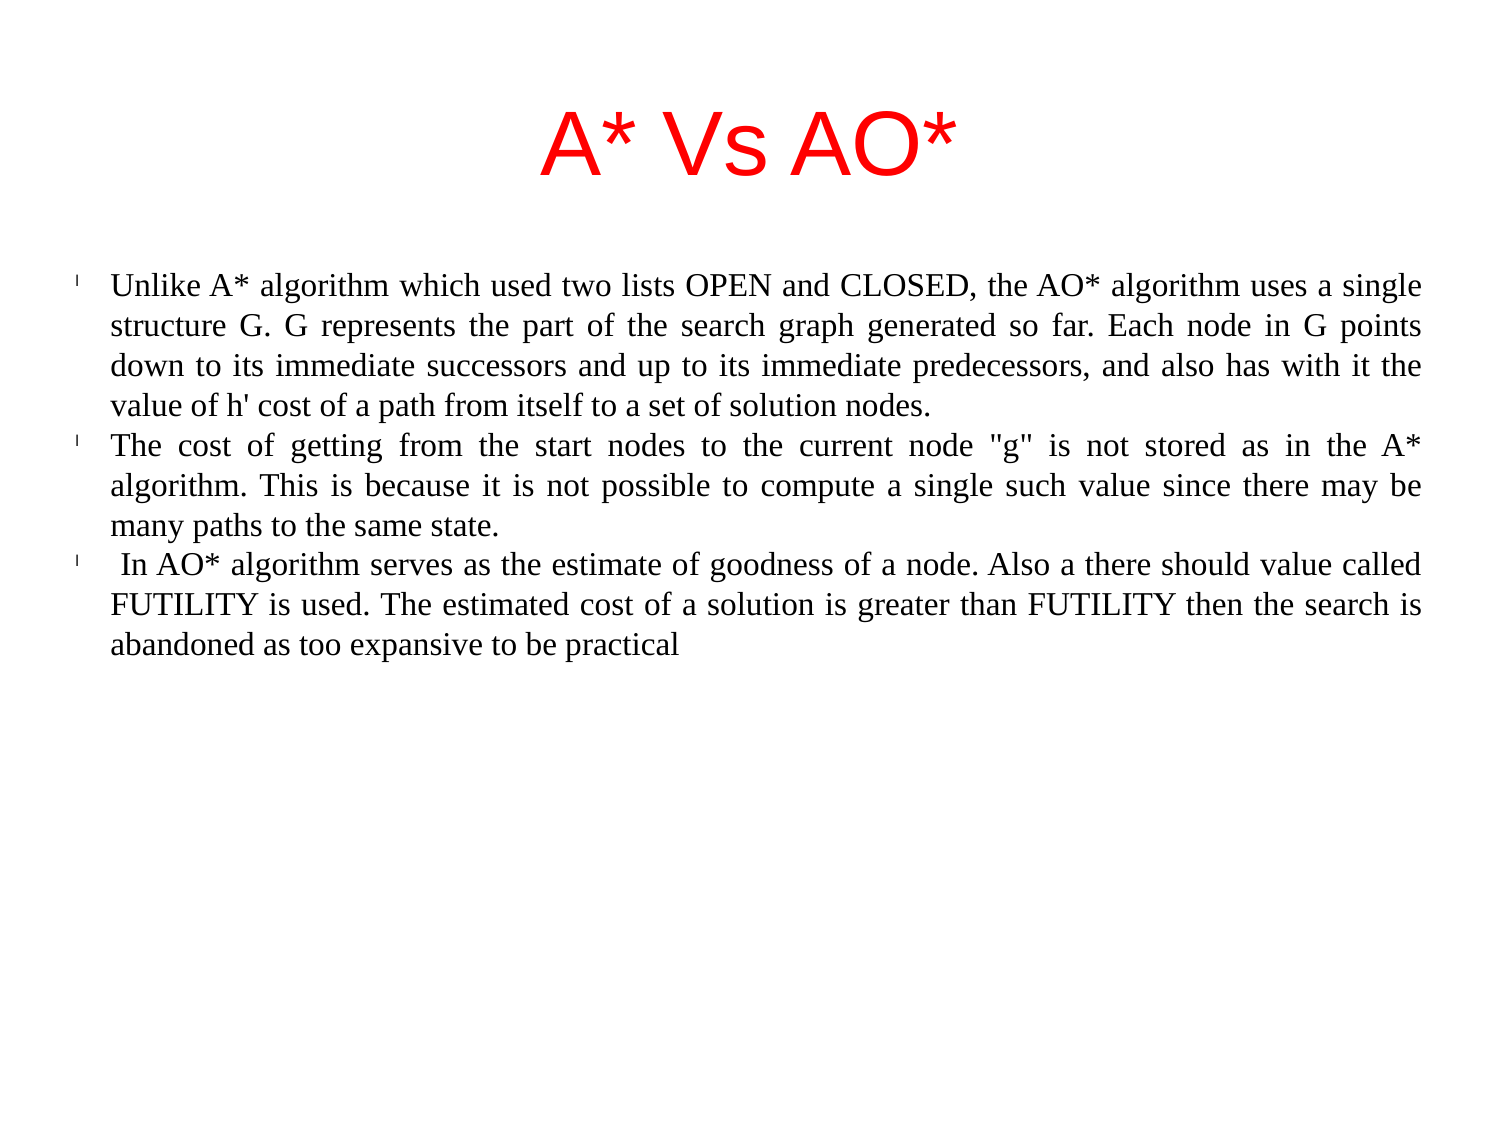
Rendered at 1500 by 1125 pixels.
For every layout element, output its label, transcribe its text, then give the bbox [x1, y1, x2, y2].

text_box Unlike A* algorithm which used two lists OPEN and CLOSED, the AO* algorithm uses a single structure G. G represents the part of the search graph generated so far. Each node in G points down to its immediate successors and up to its immediate predecessors, and also has with it the value of h' cost of a path from itself to a set of solution nodes. The cost of getting from the start nodes to the current node "g" is not stored as in the A* algorithm. This is because it is not possible to compute a single such value since there may be many paths to the same state. In AO* algorithm serves as the estimate of goodness of a node. Also a there should value called FUTILITY is used. The estimated cost of a solution is greater than FUTILITY then the search is abandoned as too expansive to be practical [75, 263, 1425, 916]
text_box A* Vs AO* [75, 44, 1425, 233]
